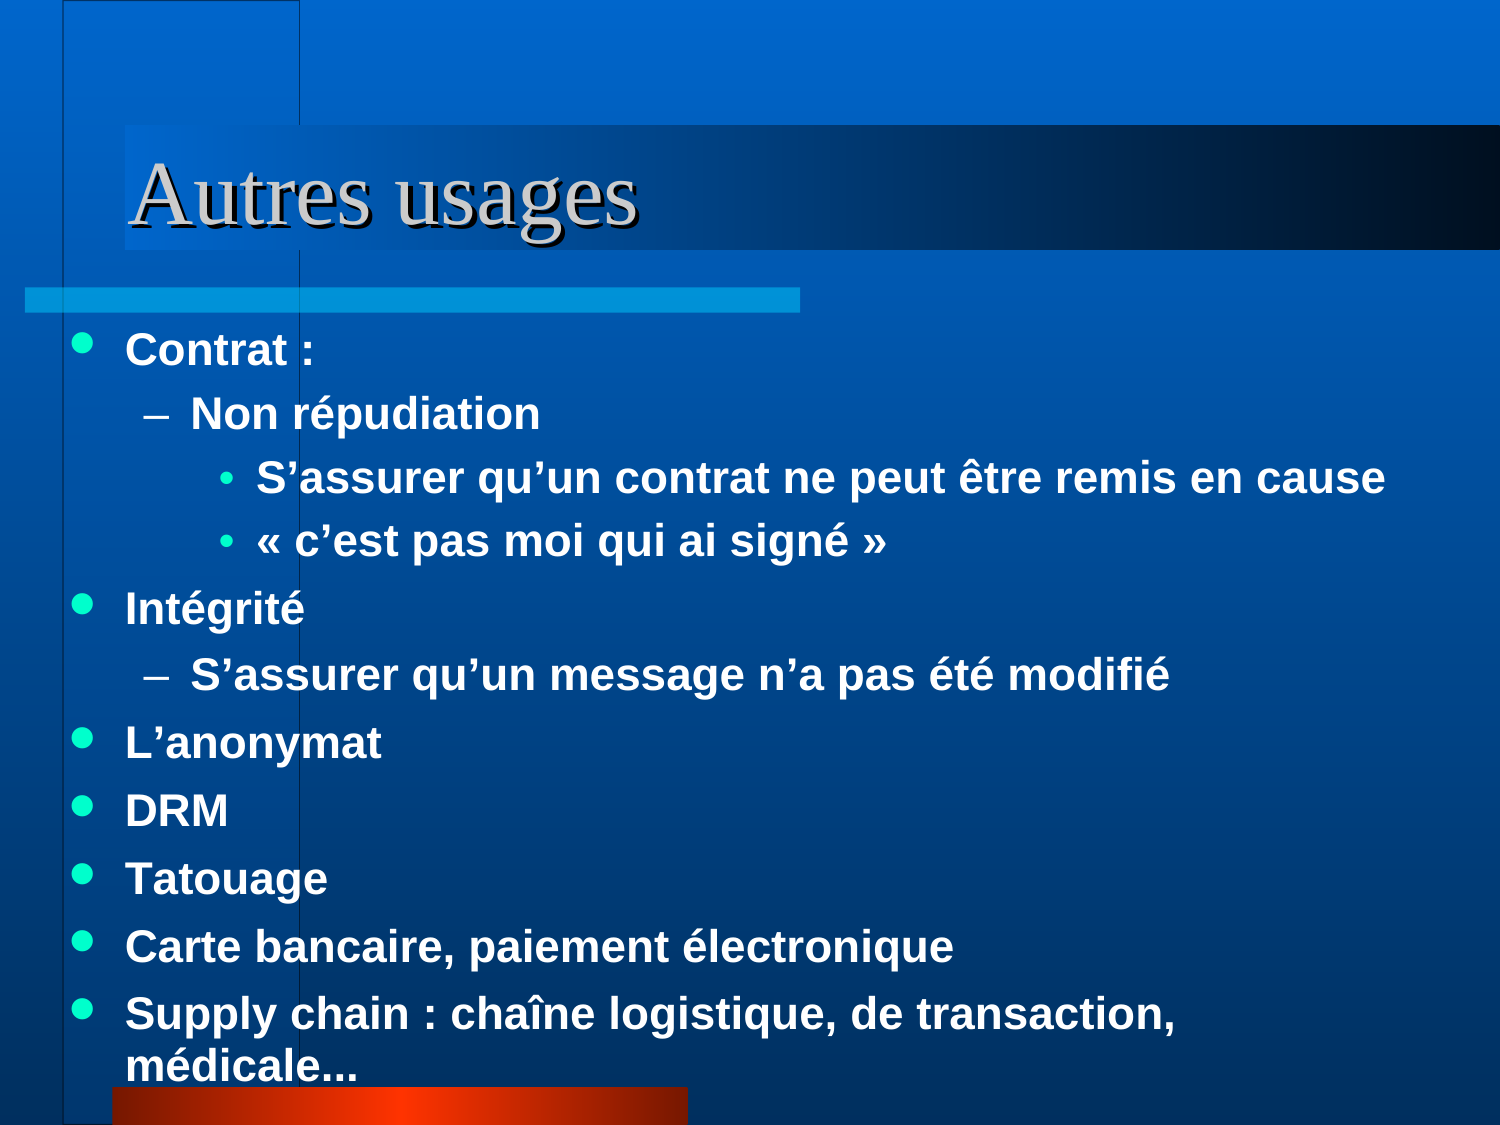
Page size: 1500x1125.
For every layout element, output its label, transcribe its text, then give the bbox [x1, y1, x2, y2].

title Autres usages [112, 99, 1388, 288]
list Contrat : Non répudiation S’assurer qu’un contrat ne peut être remis en cause « c’est pas moi qui ai signé » Intégrité S’assurer qu’un message n’a pas été modifié L’anonymat DRM Tatouage Carte bancaire, paiement électronique Supply chain : chaîne logistique, de transaction, médicale... [53, 324, 1418, 1116]
